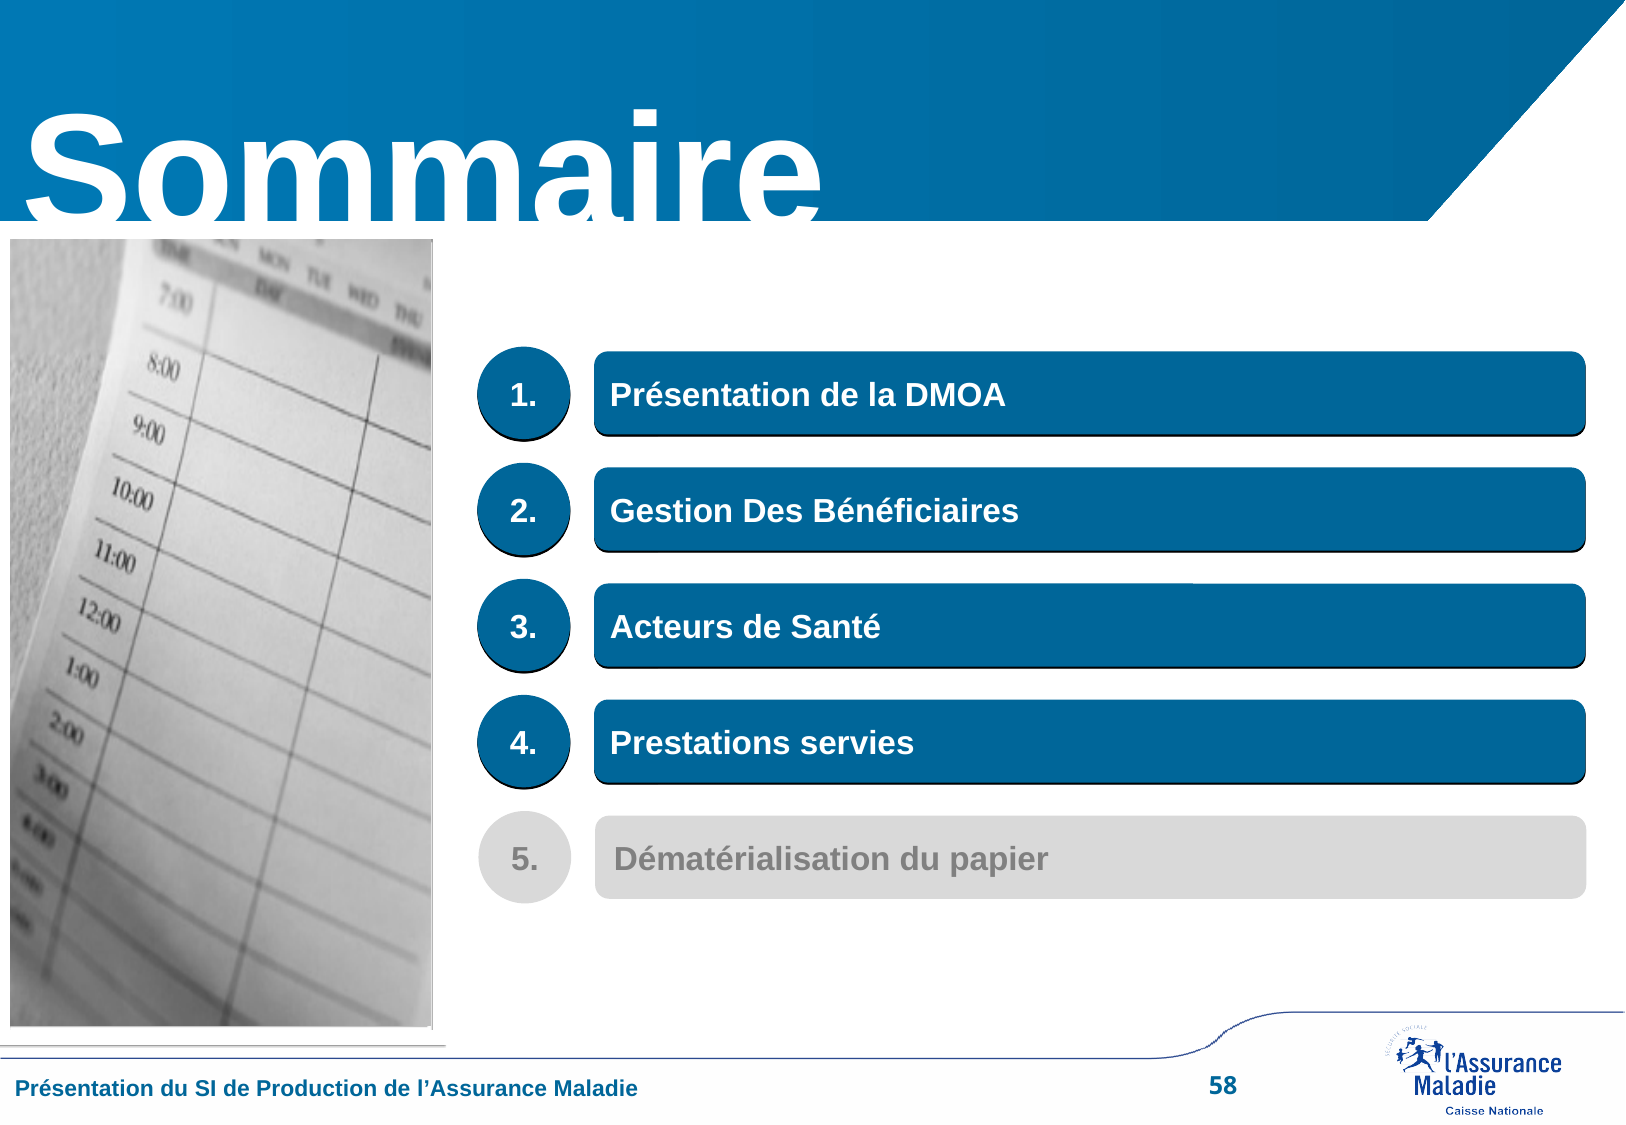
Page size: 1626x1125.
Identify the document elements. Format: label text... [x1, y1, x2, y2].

text_box 1. [477, 346, 571, 440]
text_box Dématérialisation du papier [595, 815, 1587, 899]
text_box Gestion Des Bénéficiaires [594, 467, 1586, 551]
text_box 5. [478, 811, 572, 904]
text_box 2. [477, 462, 571, 556]
text_box Acteurs de Santé [594, 583, 1586, 667]
text_box Prestations servies [594, 699, 1586, 783]
picture [11, 1026, 431, 1030]
picture [0, 1011, 1625, 1125]
text_box 3. [477, 578, 571, 672]
text_box Présentation de la DMOA [594, 351, 1586, 435]
text_box 4. [477, 694, 571, 788]
